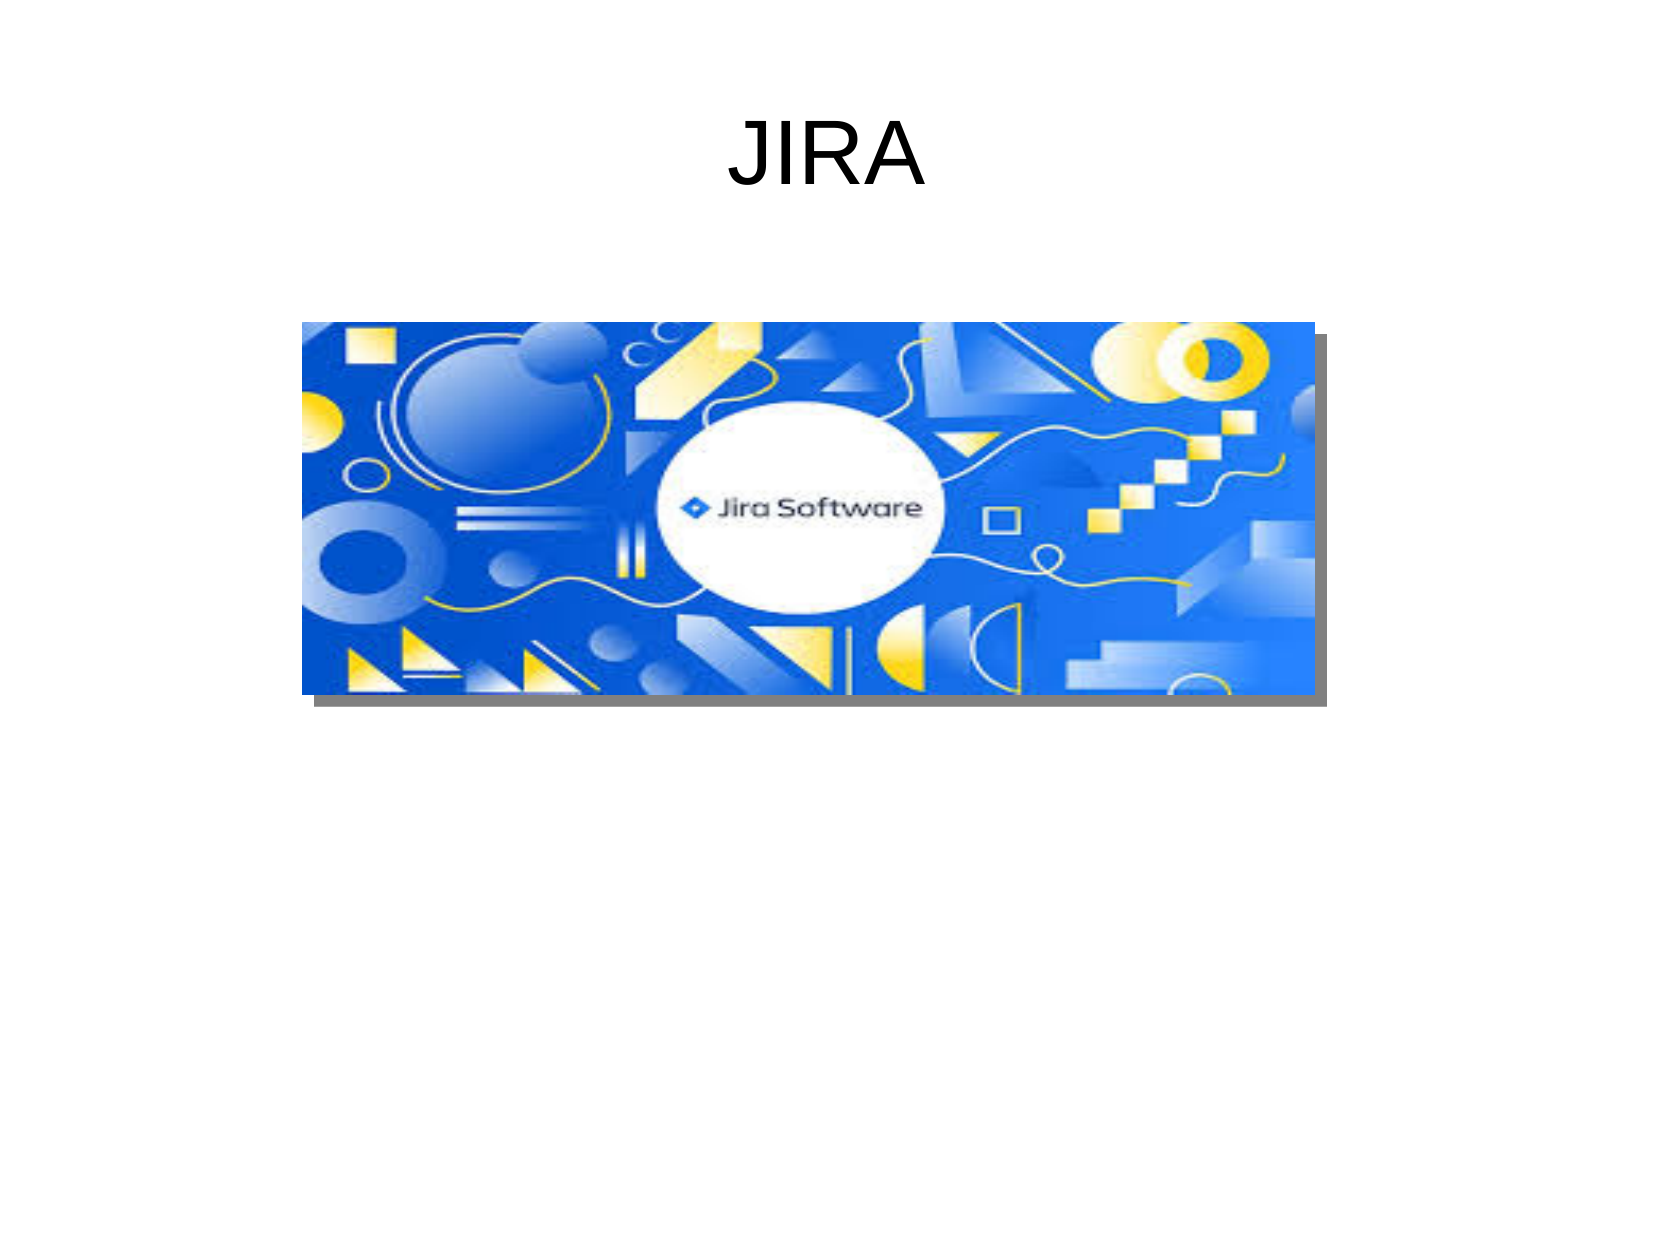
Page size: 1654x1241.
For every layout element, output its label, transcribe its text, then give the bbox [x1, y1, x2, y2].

picture [302, 322, 1315, 695]
title JIRA [82, 49, 1571, 257]
